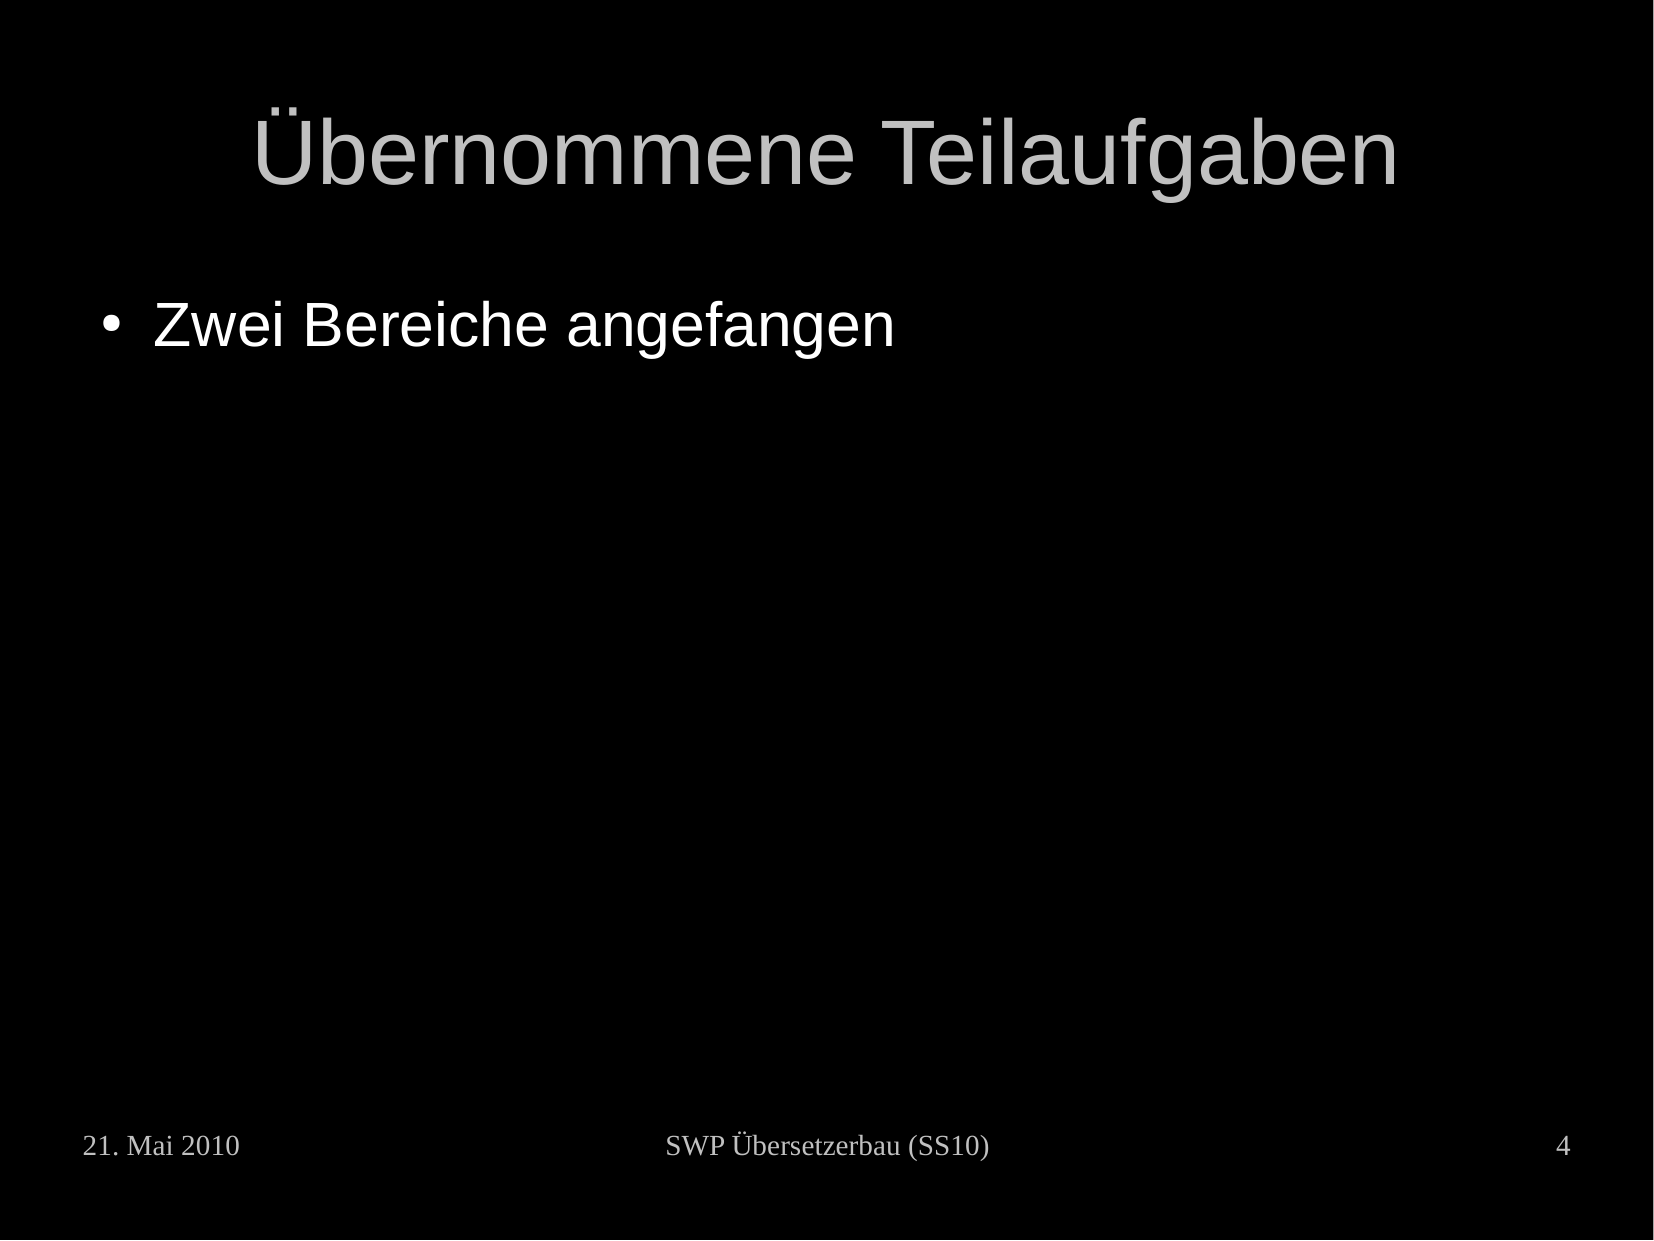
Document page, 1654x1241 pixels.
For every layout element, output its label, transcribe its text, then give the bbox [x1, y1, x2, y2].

title Übernommene Teilaufgaben [82, 49, 1571, 257]
list Zwei Bereiche angefangen [82, 290, 1571, 1109]
